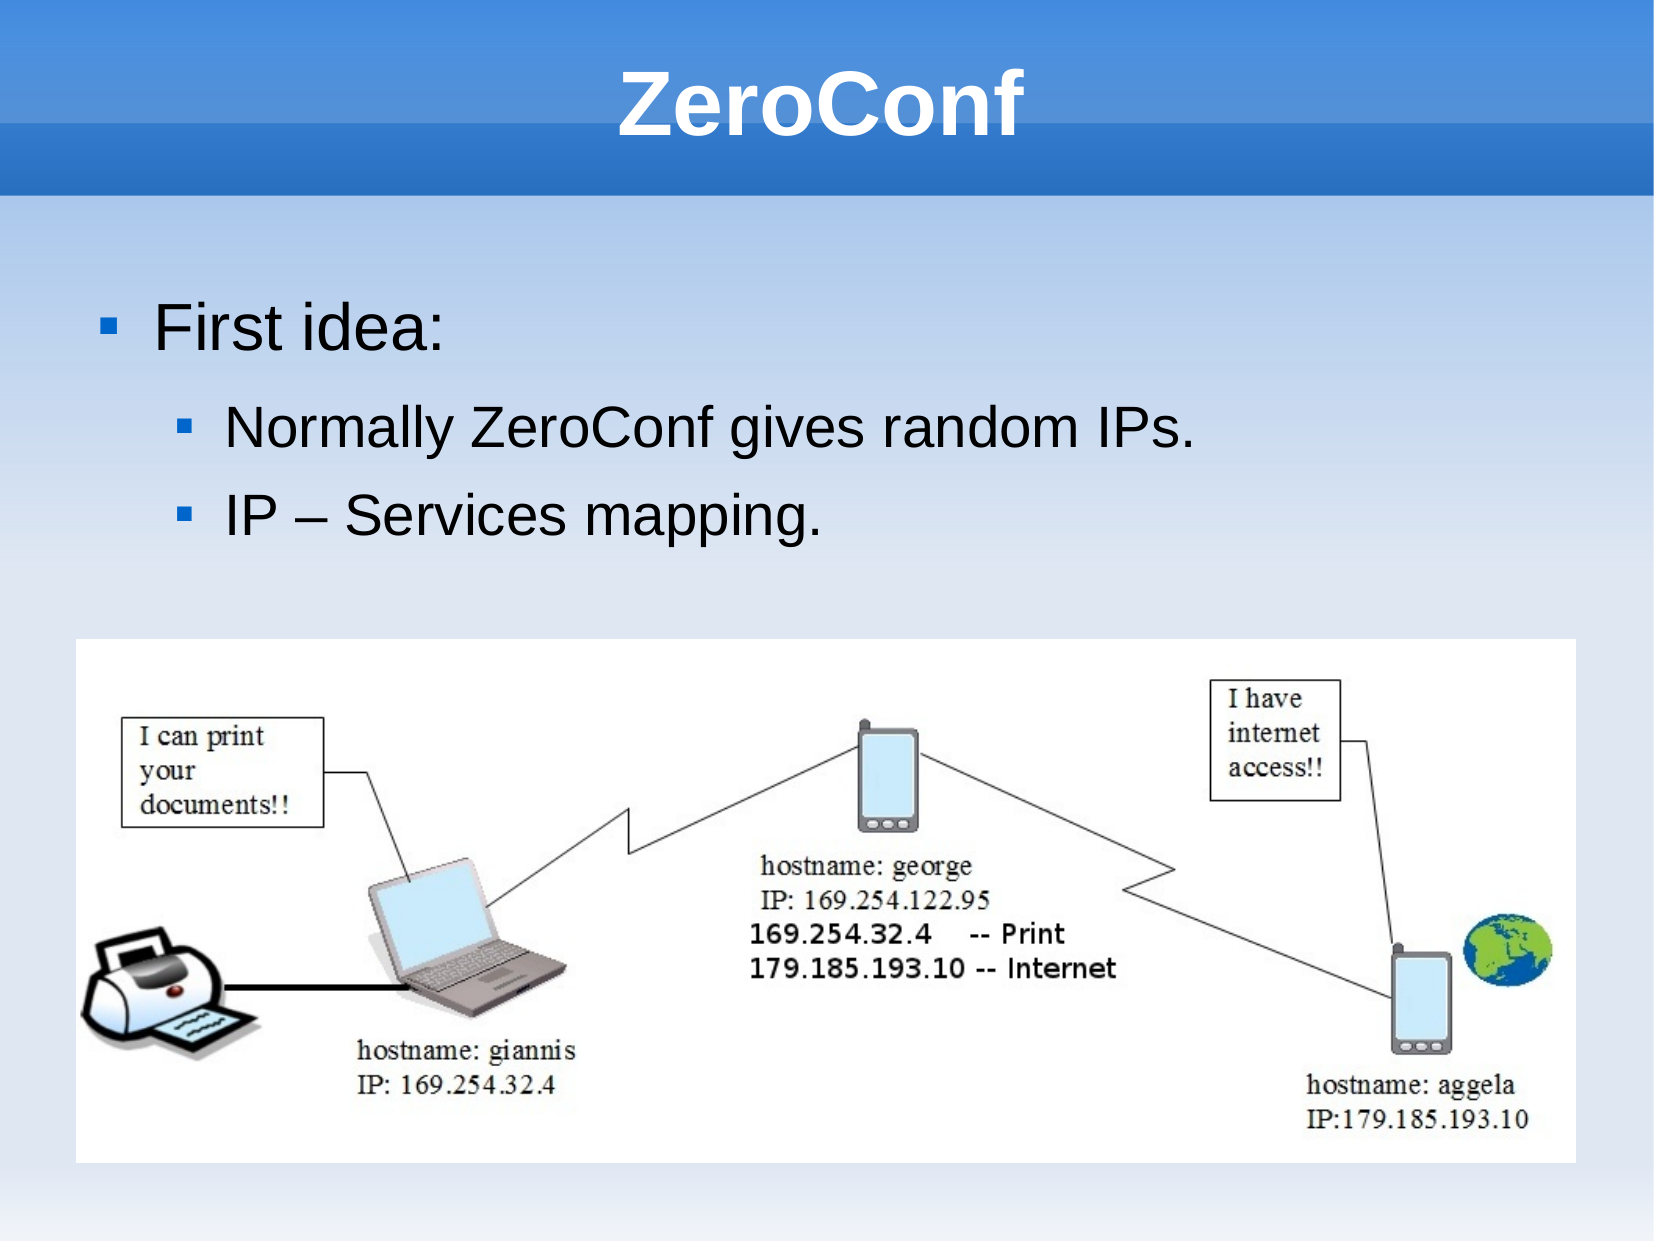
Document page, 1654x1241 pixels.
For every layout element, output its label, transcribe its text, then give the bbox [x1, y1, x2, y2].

title ZeroConf [76, 0, 1565, 208]
list First idea: Normally ZeroConf gives random IPs. IP – Services mapping. [82, 290, 1571, 639]
picture [0, 0, 1654, 1241]
